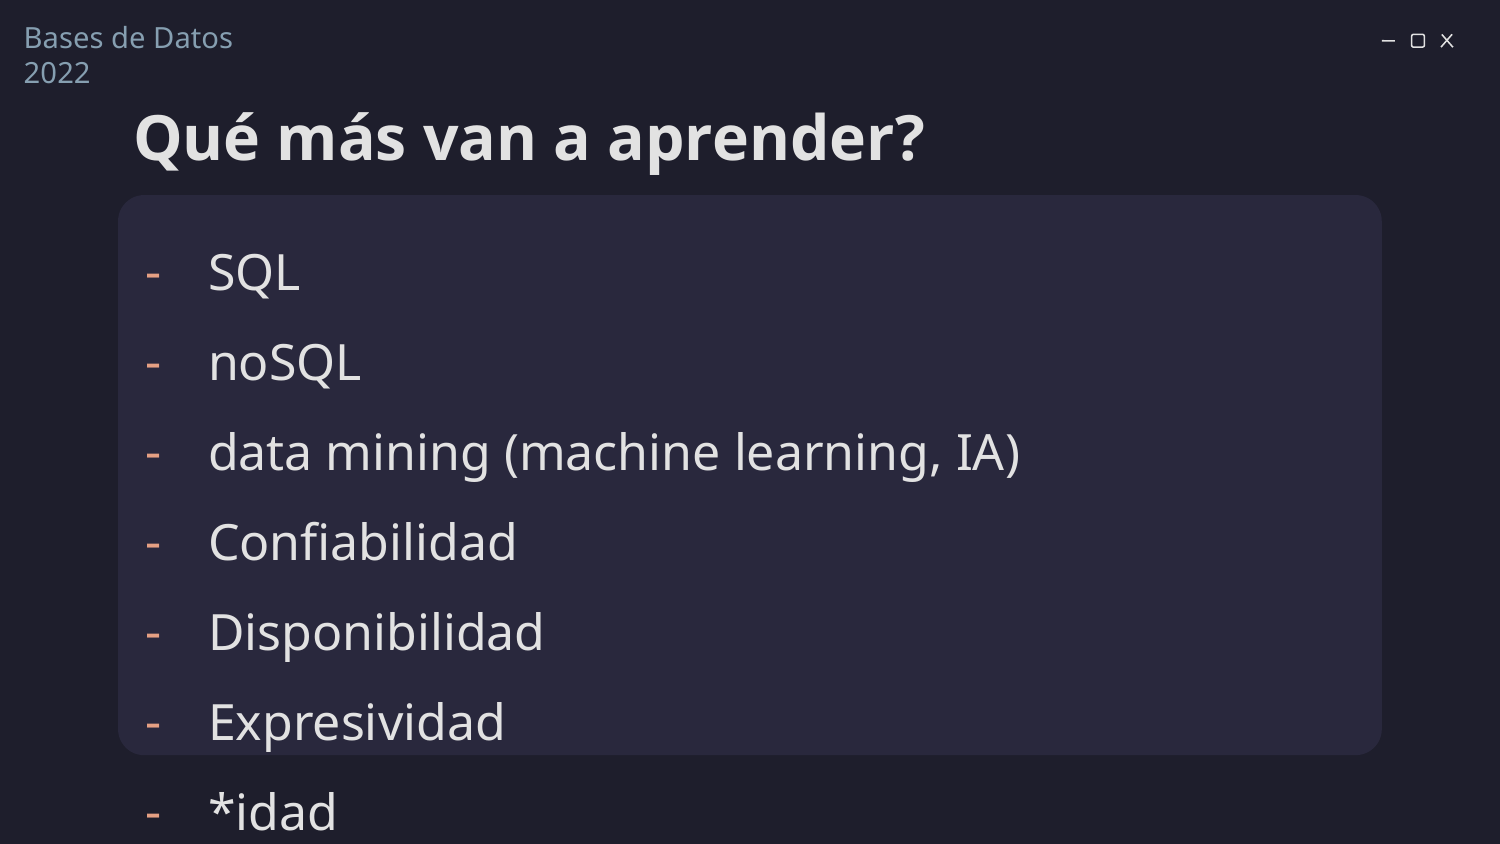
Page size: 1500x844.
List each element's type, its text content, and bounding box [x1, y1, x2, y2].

title Qué más van a aprender? [118, 88, 1382, 183]
list SQL noSQL data mining (machine learning, IA) Confiabilidad Disponibilidad Expresividad *idad [118, 195, 1382, 750]
